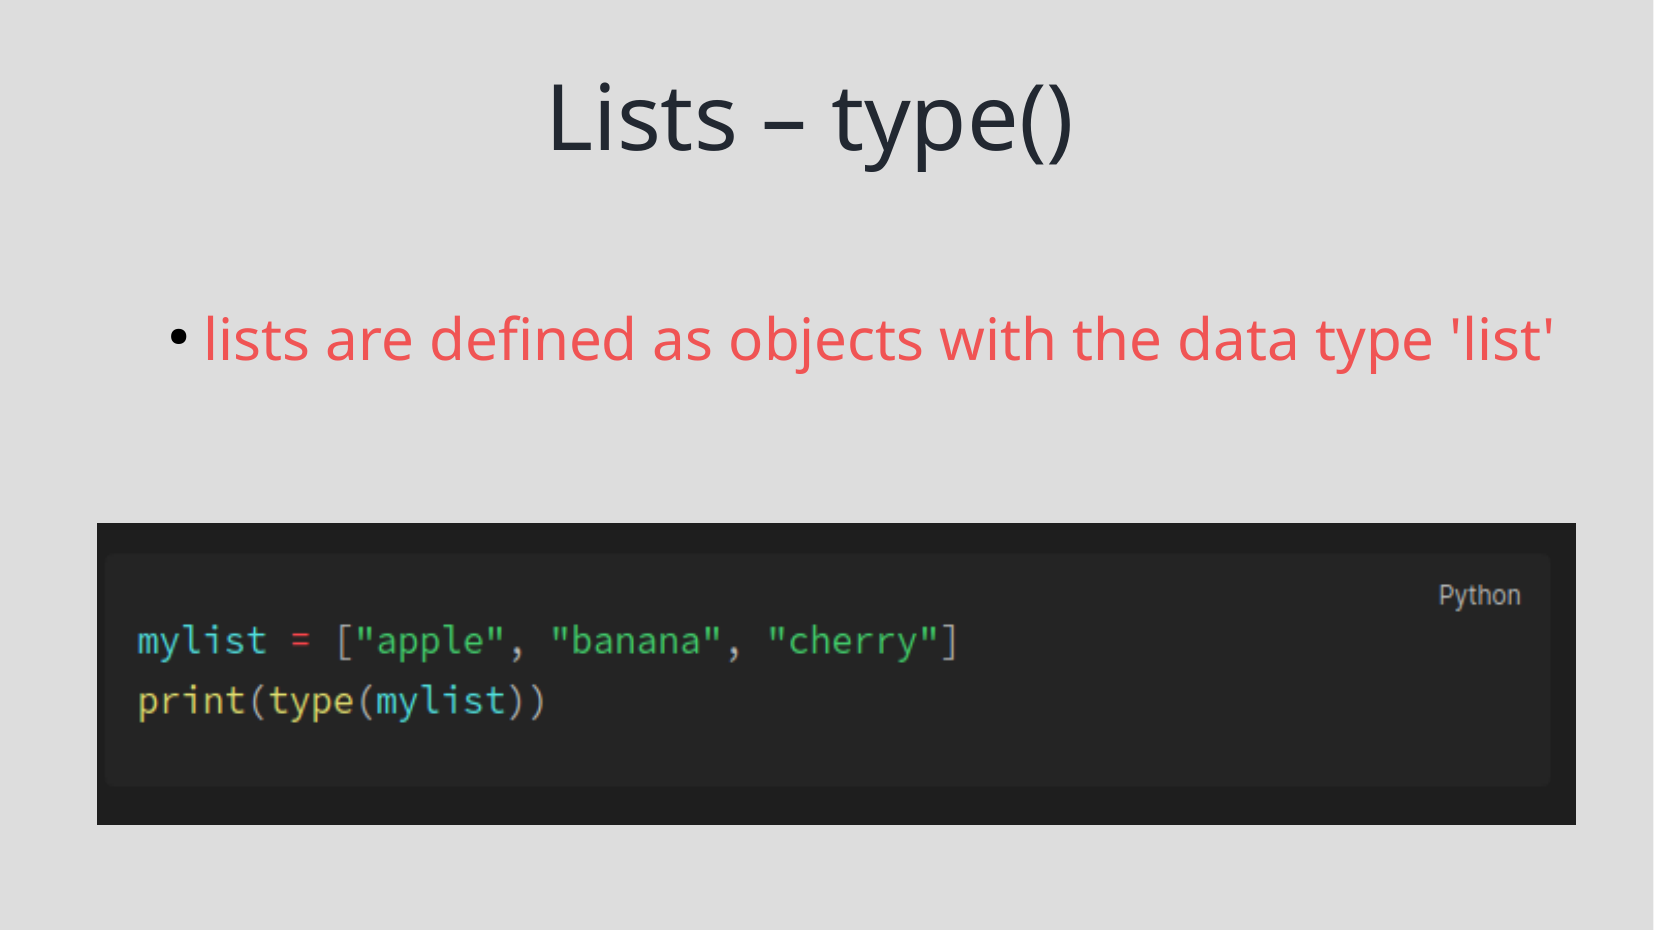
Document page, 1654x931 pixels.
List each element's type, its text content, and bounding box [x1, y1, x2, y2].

picture [97, 523, 1576, 826]
text_box lists are defined as objects with the data type 'list' [153, 291, 1654, 451]
title Lists – type() [82, 37, 1538, 193]
